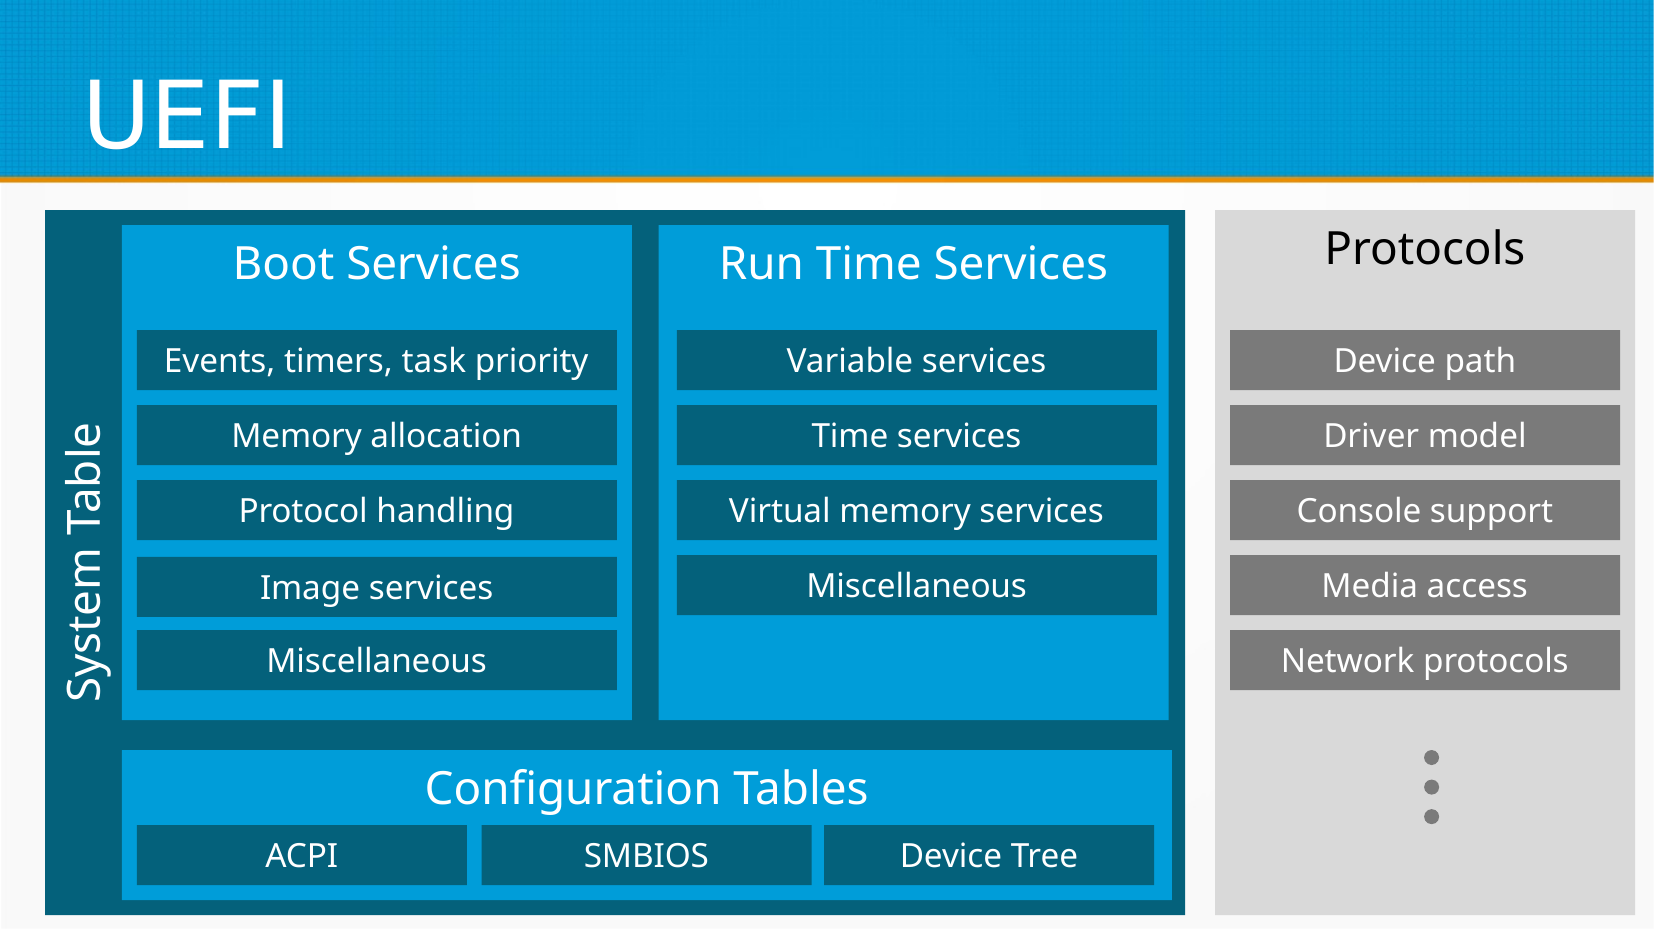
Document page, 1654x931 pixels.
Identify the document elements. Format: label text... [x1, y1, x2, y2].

text_box Memory allocation [136, 405, 617, 466]
text_box Device path [1230, 330, 1621, 391]
text_box System Table [45, 210, 1186, 916]
text_box Configuration Tables [121, 750, 1172, 901]
text_box Miscellaneous [676, 555, 1157, 616]
title UEFI [82, 14, 1571, 171]
picture [0, 175, 1654, 931]
text_box Miscellaneous [136, 630, 617, 691]
text_box Media access [1230, 555, 1621, 616]
text_box Protocols [1215, 210, 1636, 916]
text_box Device Tree [824, 825, 1155, 886]
text_box [1424, 750, 1440, 766]
text_box Run Time Services [658, 225, 1169, 721]
text_box [1424, 779, 1440, 795]
text_box Image services [136, 556, 617, 617]
text_box SMBIOS [481, 825, 812, 886]
text_box Network protocols [1230, 630, 1621, 691]
text_box Time services [676, 405, 1157, 466]
text_box Virtual memory services [676, 480, 1157, 541]
text_box Variable services [676, 330, 1157, 391]
text_box Events, timers, task priority [136, 330, 617, 391]
text_box Console support [1230, 480, 1621, 541]
text_box ACPI [136, 825, 467, 886]
text_box Driver model [1230, 405, 1621, 466]
text_box Boot Services [121, 225, 632, 721]
text_box [1424, 809, 1440, 825]
text_box Protocol handling [136, 480, 617, 541]
